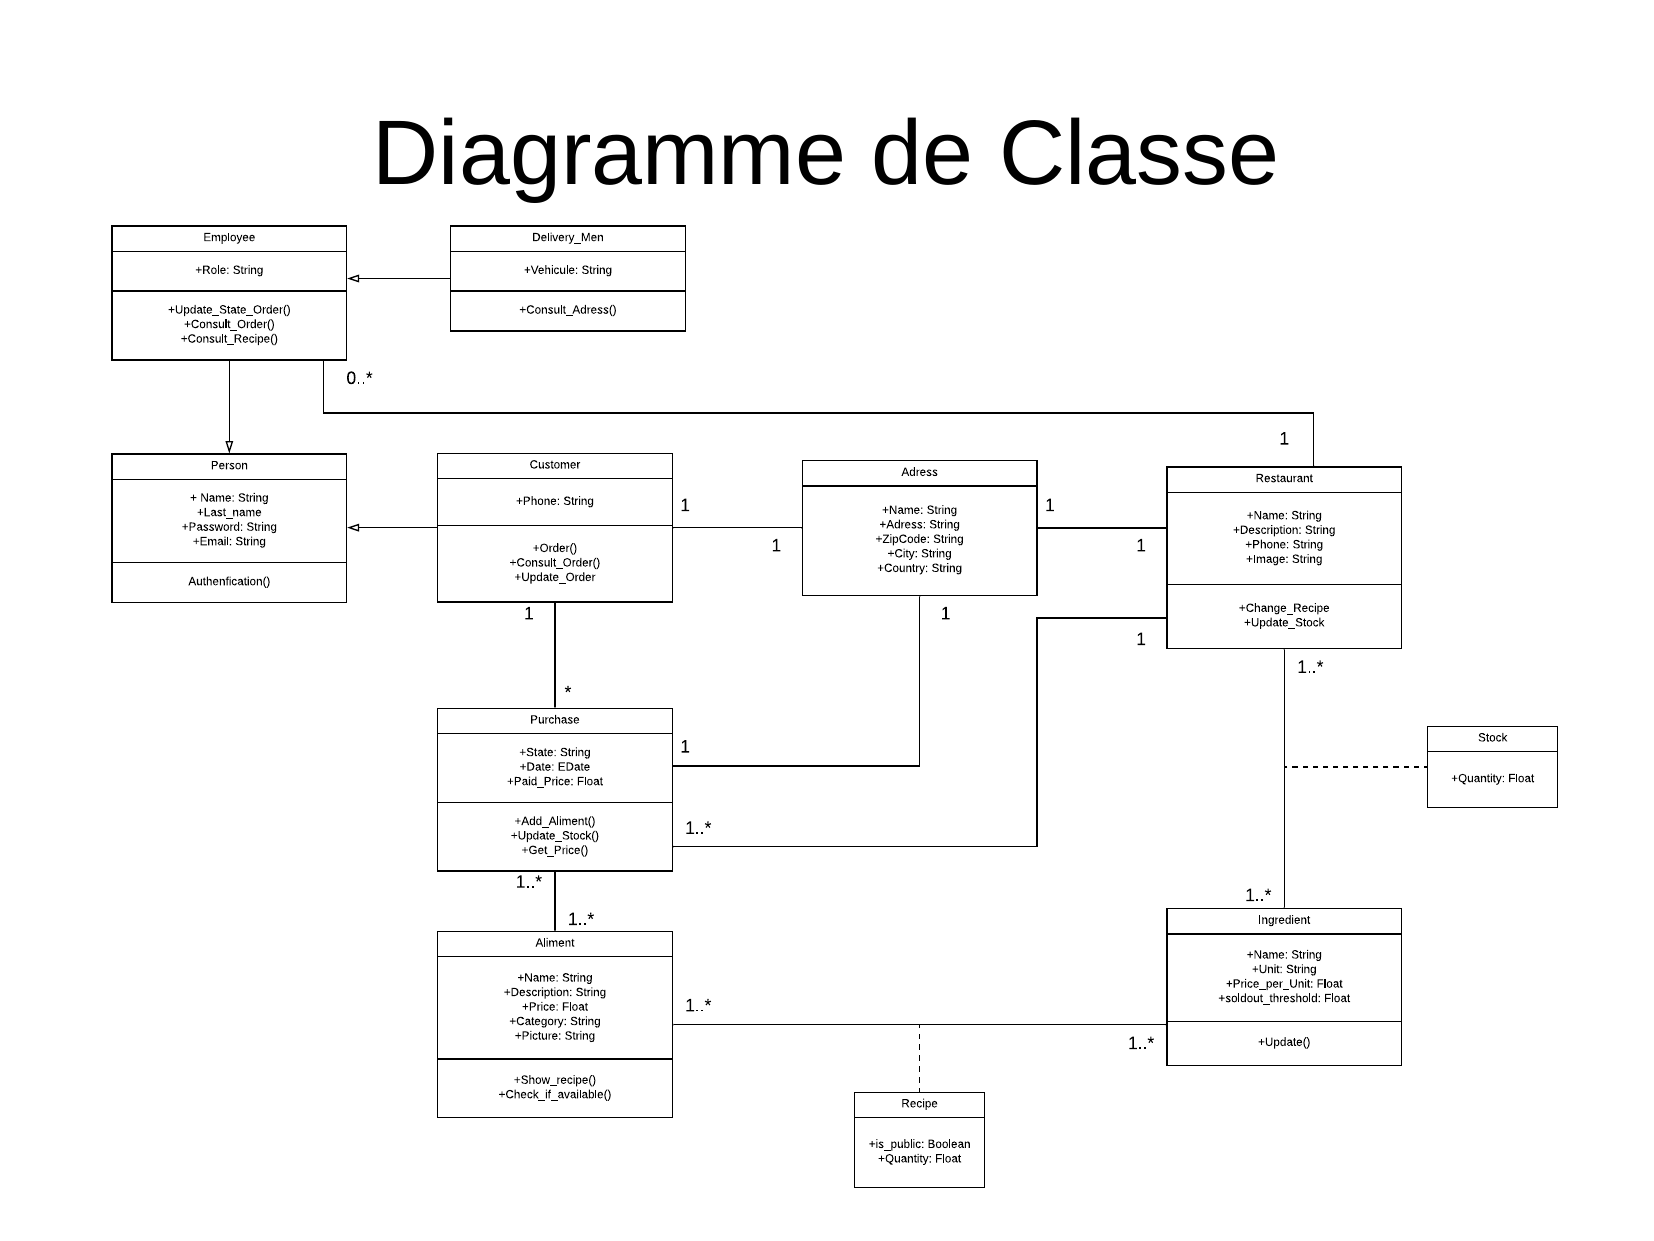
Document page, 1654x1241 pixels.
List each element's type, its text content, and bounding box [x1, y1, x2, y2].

picture [99, 257, 1571, 1202]
title Diagramme de Classe [82, 49, 1571, 257]
